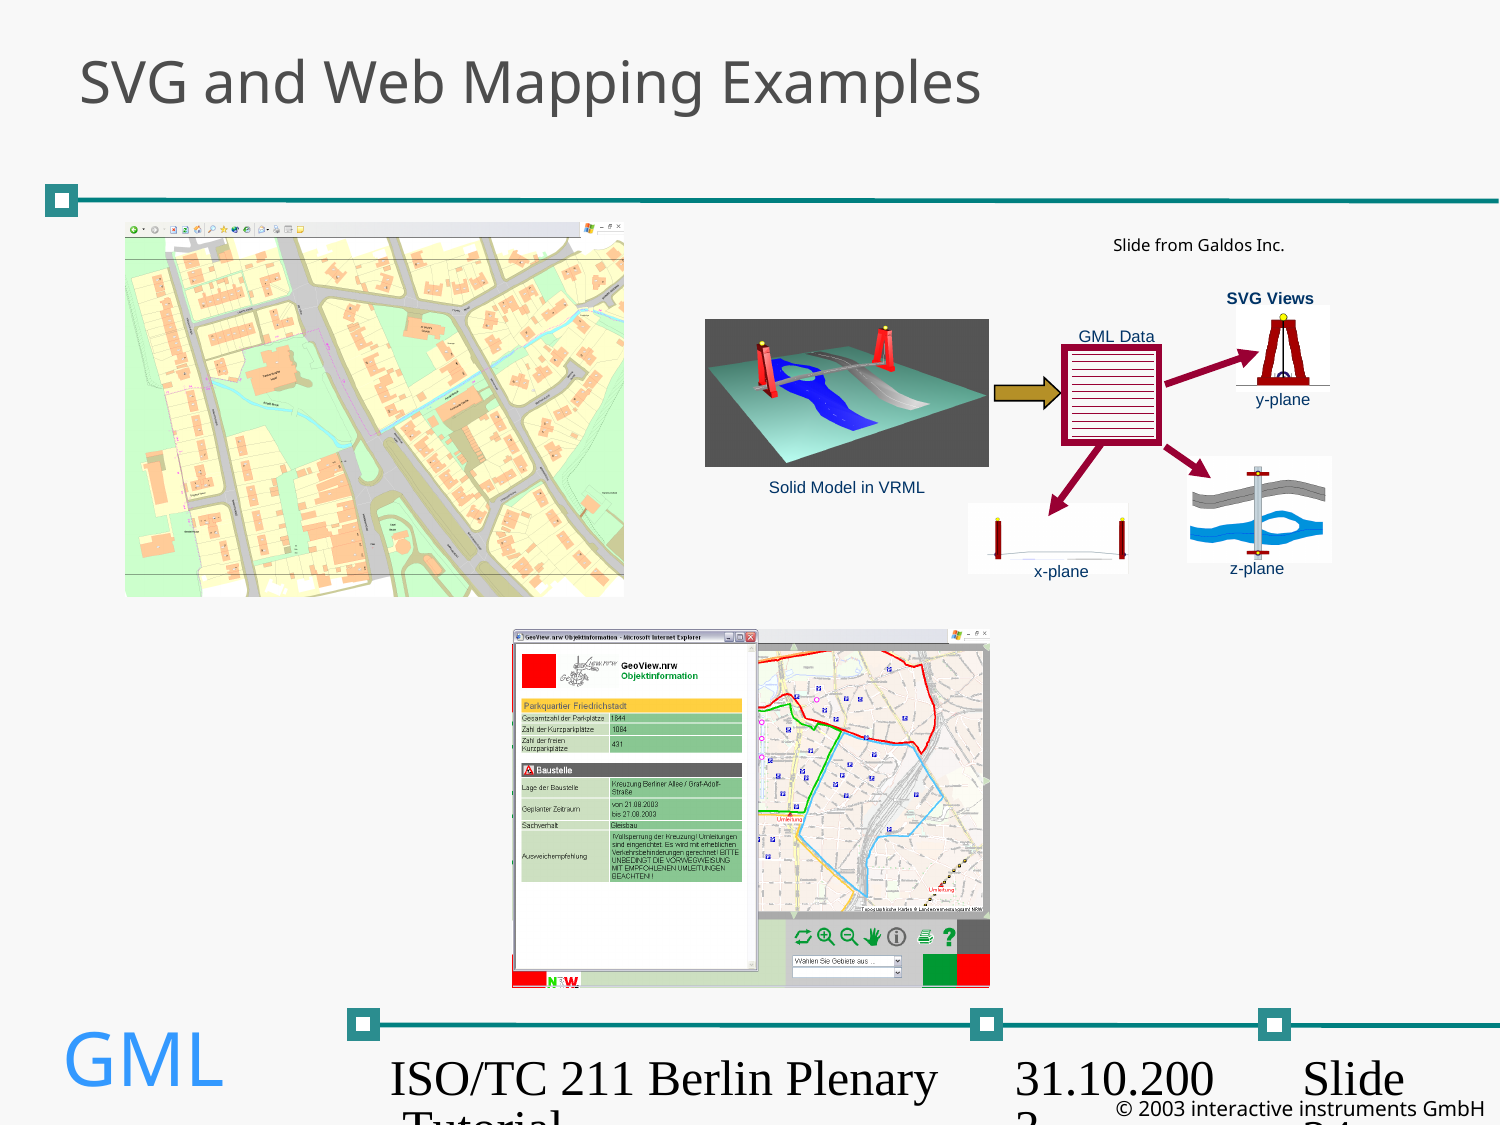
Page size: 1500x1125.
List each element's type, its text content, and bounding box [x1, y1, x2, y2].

title SVG and Web Mapping Examples [64, 37, 1427, 188]
text_box Solid Model in VRML [705, 469, 989, 505]
text_box [994, 377, 1061, 409]
picture [705, 319, 989, 467]
picture [125, 222, 624, 597]
text_box z-plane [1198, 549, 1316, 586]
text_box y-plane [1224, 381, 1342, 417]
picture [1187, 456, 1332, 563]
text_box Slide from Galdos Inc. [1098, 227, 1354, 263]
picture [968, 503, 1129, 574]
picture [1236, 316, 1330, 381]
text_box x-plane [1003, 553, 1121, 589]
picture [512, 629, 990, 988]
text_box GML Data [1062, 318, 1171, 354]
text_box SVG Views [1198, 280, 1343, 316]
